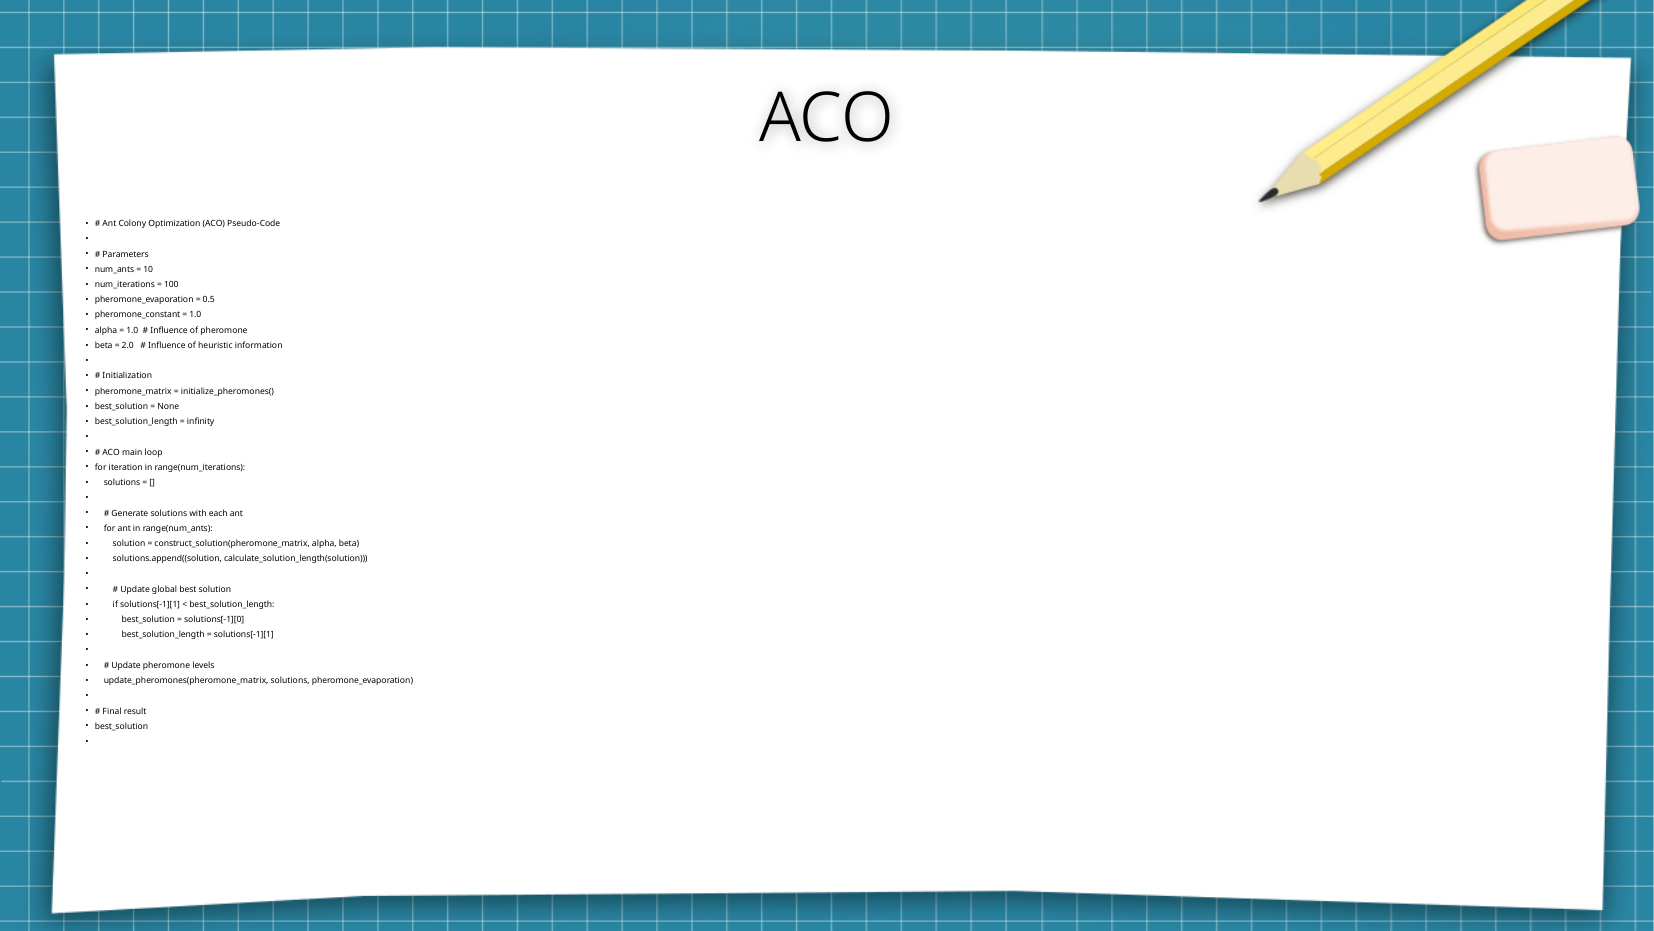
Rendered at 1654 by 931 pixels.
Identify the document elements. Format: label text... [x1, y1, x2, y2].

title ACO [82, 37, 1571, 193]
picture [0, 0, 1654, 931]
list # Ant Colony Optimization (ACO) Pseudo-Code # Parameters num_ants = 10 num_iterations = 100 pheromone_evaporation = 0.5 pheromone_constant = 1.0 alpha = 1.0 # Influence of pheromone beta = 2.0 # Influence of heuristic information # Initialization pheromone_matrix = initialize_pheromones() best_solution = None best_solution_length = infinity # ACO main loop for iteration in range(num_iterations): solutions = [] # Generate solutions with each ant for ant in range(num_ants): solution = construct_solution(pheromone_matrix, alpha, beta) solutions.append((solution, calculate_solution_length(solution))) # Update global best solution if solutions[-1][1] < best_solution_length: best_solution = solutions[-1][0] best_solution_length = solutions[-1][1] # Update pheromone levels update_pheromones(pheromone_matrix, solutions, pheromone_evaporation) # Final result best_solution [82, 217, 1571, 758]
